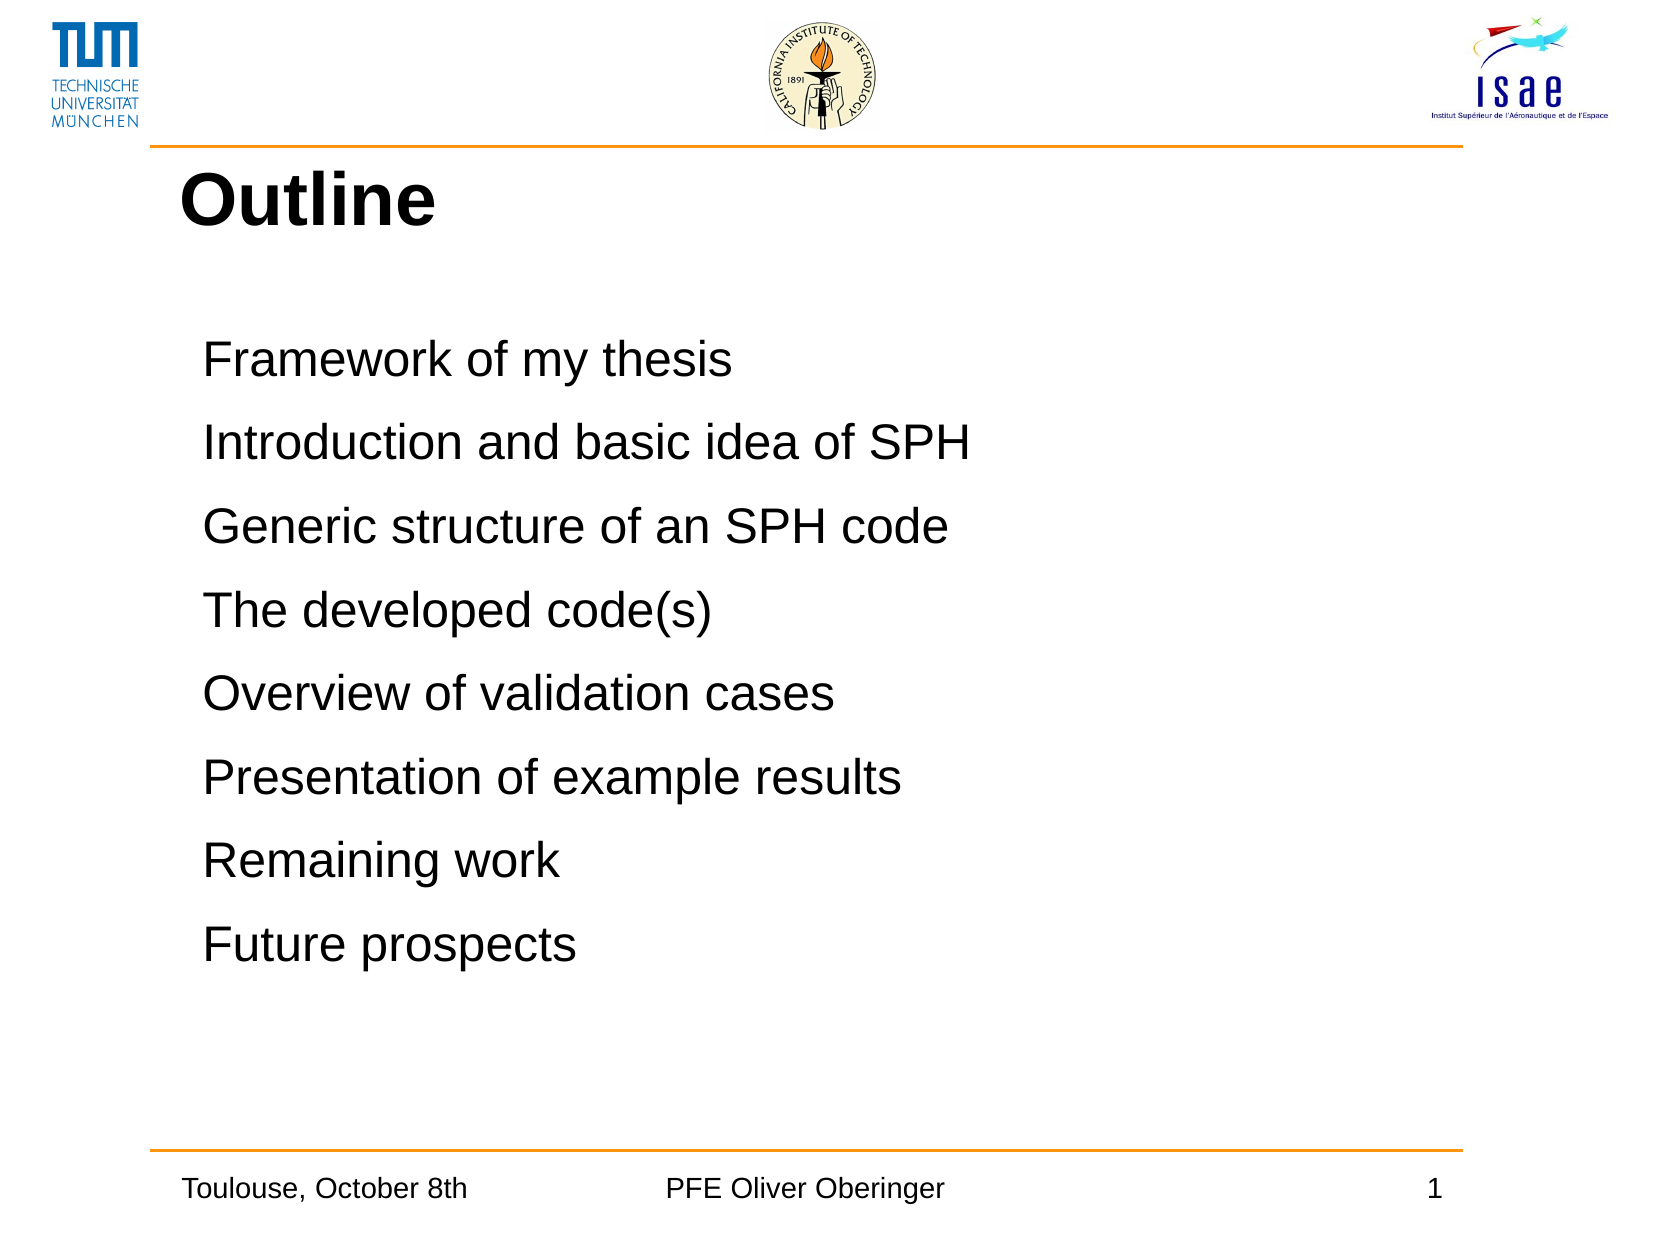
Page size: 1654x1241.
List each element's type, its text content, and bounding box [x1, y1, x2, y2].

text_box Outline [164, 150, 453, 249]
picture [765, 19, 879, 133]
text_box Framework of my thesis Introduction and basic idea of SPH Generic structure of an SPH code The developed code(s) Overview of validation cases Presentation of example results Remaining work Future prospects [187, 295, 987, 1036]
picture [1425, 7, 1613, 125]
text_box PFE Oliver Oberinger [650, 1165, 1029, 1241]
picture [39, 19, 151, 131]
text_box Toulouse, October 8th [166, 1165, 544, 1241]
text_box 1 [1412, 1165, 1490, 1241]
